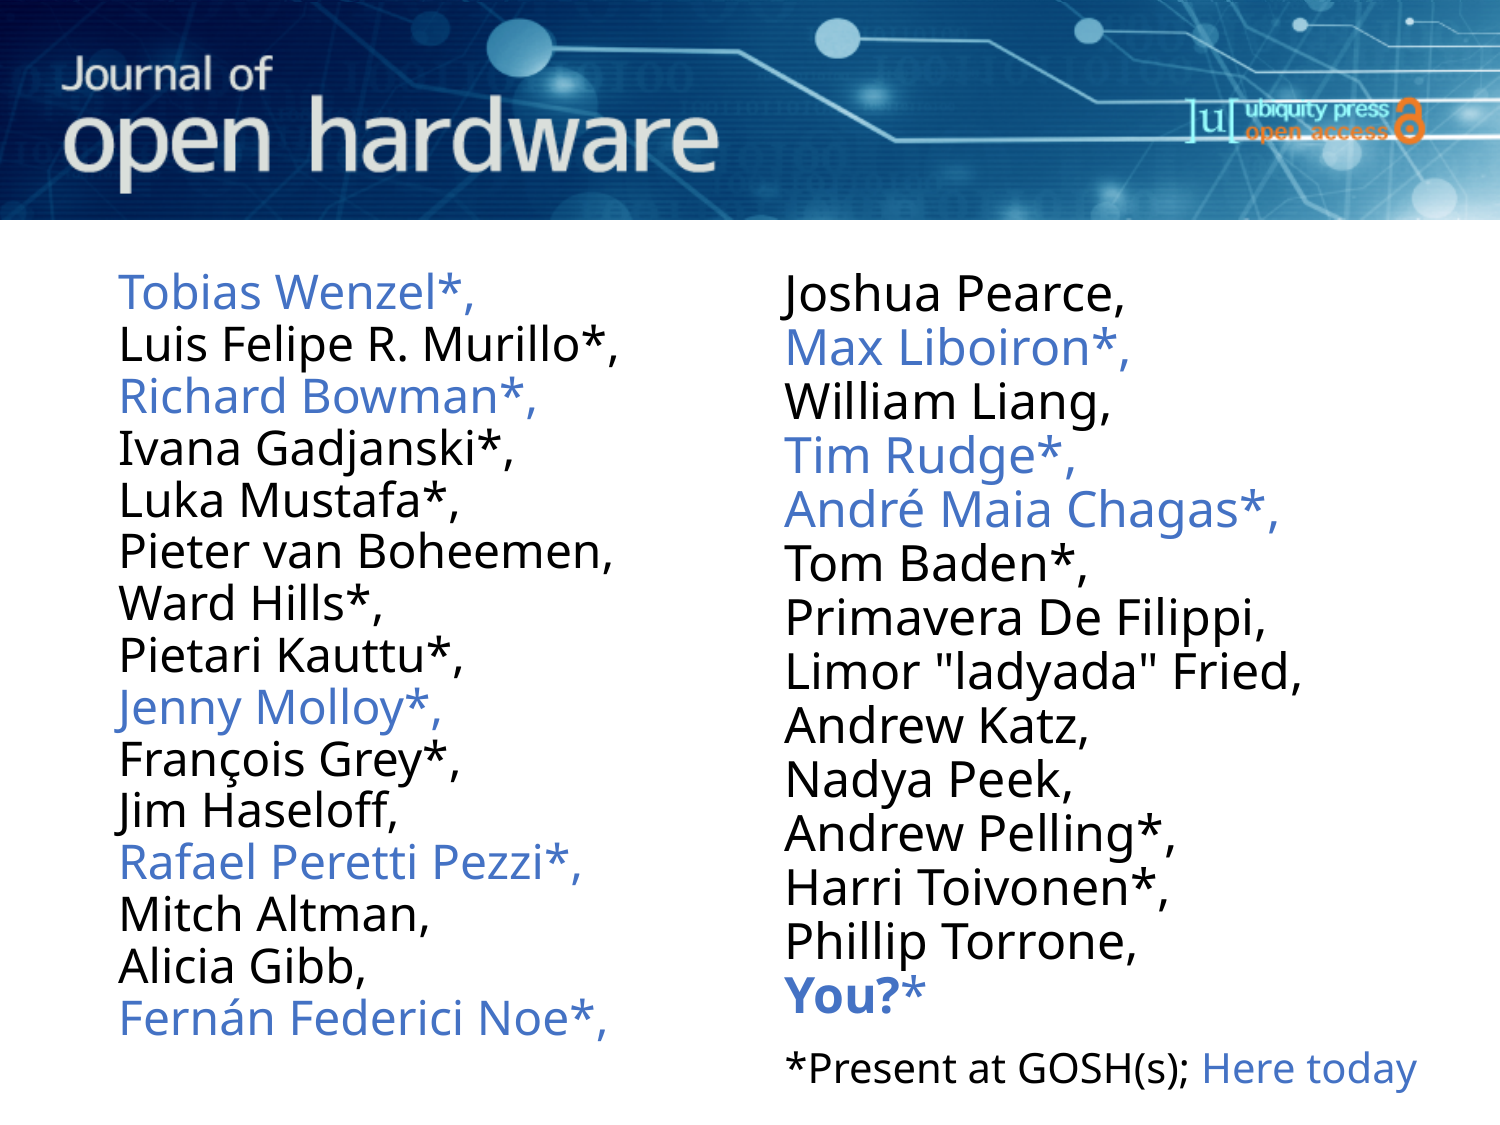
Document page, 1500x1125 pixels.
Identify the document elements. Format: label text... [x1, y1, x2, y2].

list Tobias Wenzel*, Luis Felipe R. Murillo*, Richard Bowman*, Ivana Gadjanski*, Luka Mustafa*, Pieter van Boheemen, Ward Hills*, Pietari Kauttu*, Jenny Molloy*, François Grey*, Jim Haseloff, Rafael Peretti Pezzi*, Mitch Altman, Alicia Gibb, Fernán Federici Noe*, [103, 261, 716, 1061]
text_box *Present at GOSH(s); Here today [770, 1041, 1451, 1125]
text_box Joshua Pearce, Max Liboiron*, William Liang, Tim Rudge*, André Maia Chagas*, Tom Baden*, Primavera De Filippi, Limor "ladyada" Fried, Andrew Katz, Nadya Peek, Andrew Pelling*, Harri Toivonen*, Phillip Torrone, You?* [770, 261, 1355, 968]
picture [0, 2, 1500, 220]
